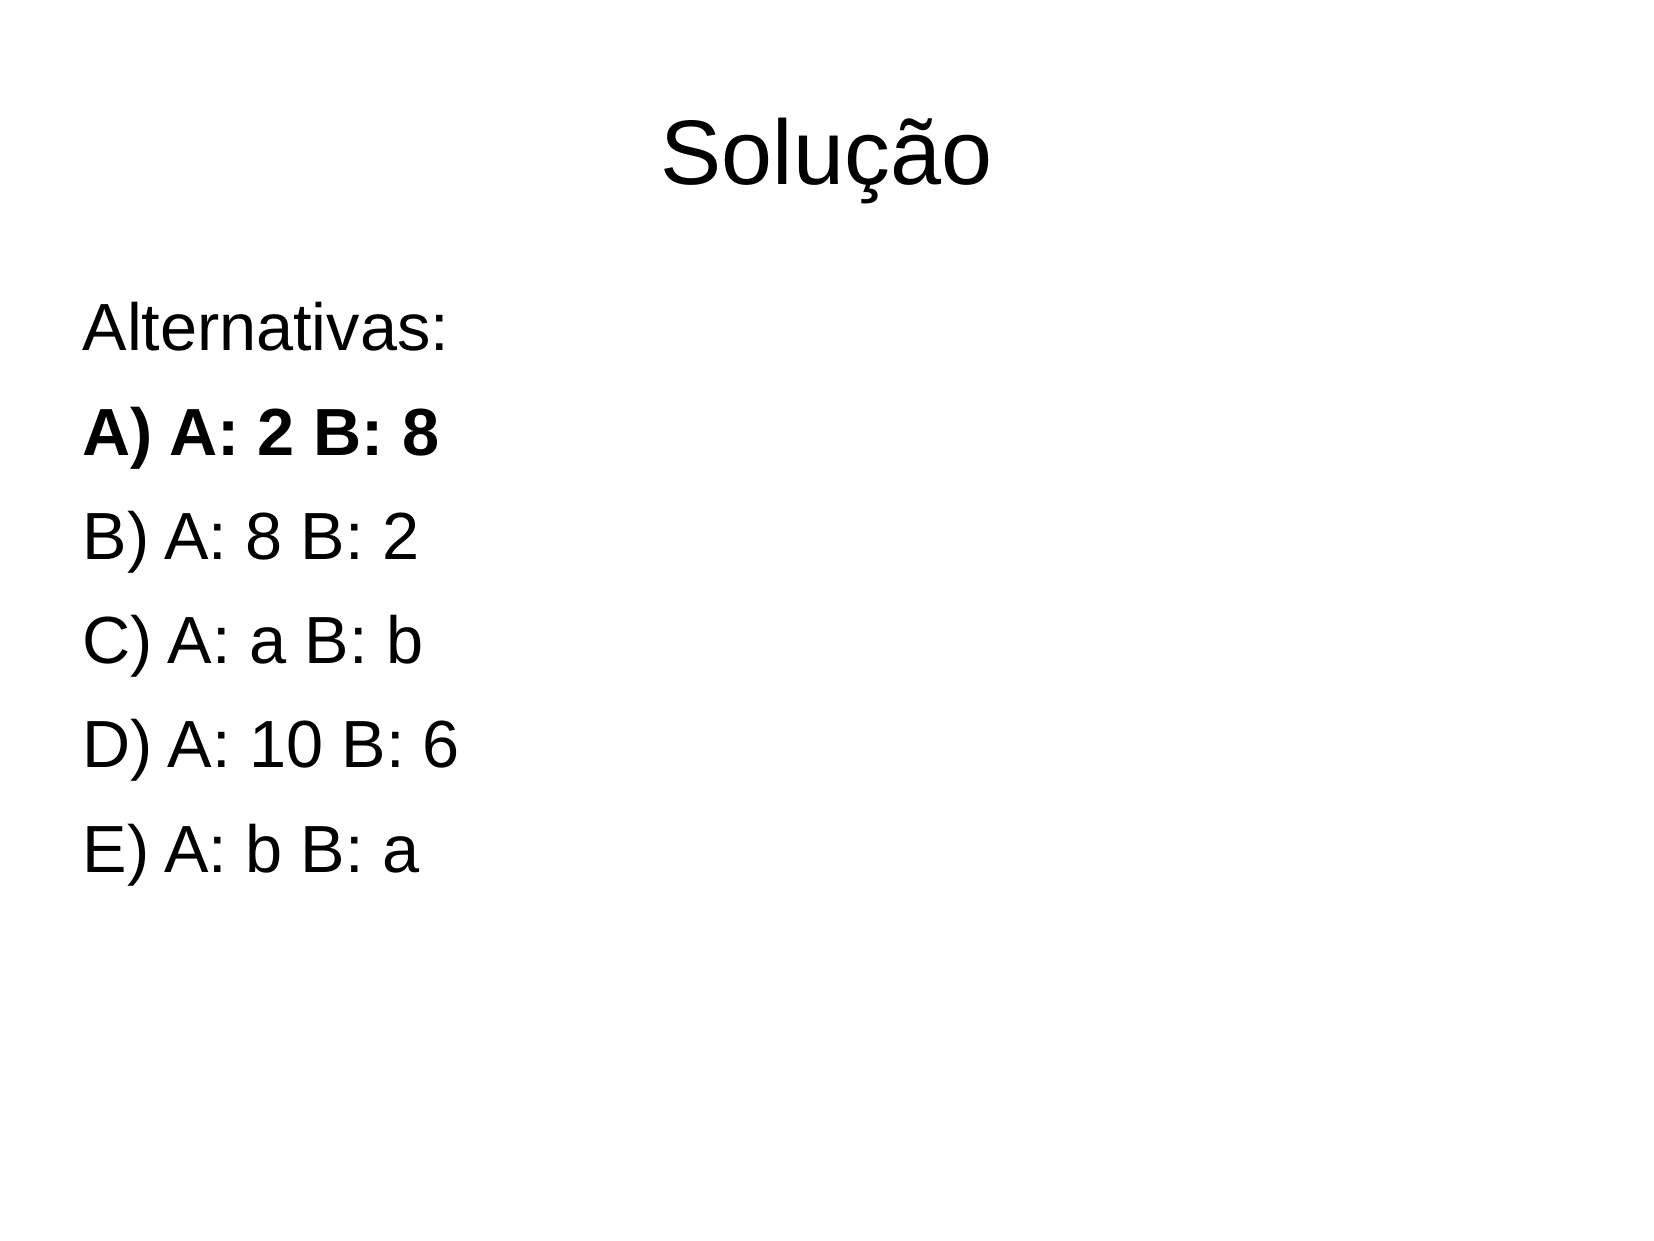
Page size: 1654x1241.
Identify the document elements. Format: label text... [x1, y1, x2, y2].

title Solução [82, 49, 1571, 257]
list Alternativas: A) A: 2 B: 8 B) A: 8 B: 2 C) A: a B: b D) A: 10 B: 6 E) A: b B: a [82, 290, 1571, 1109]
